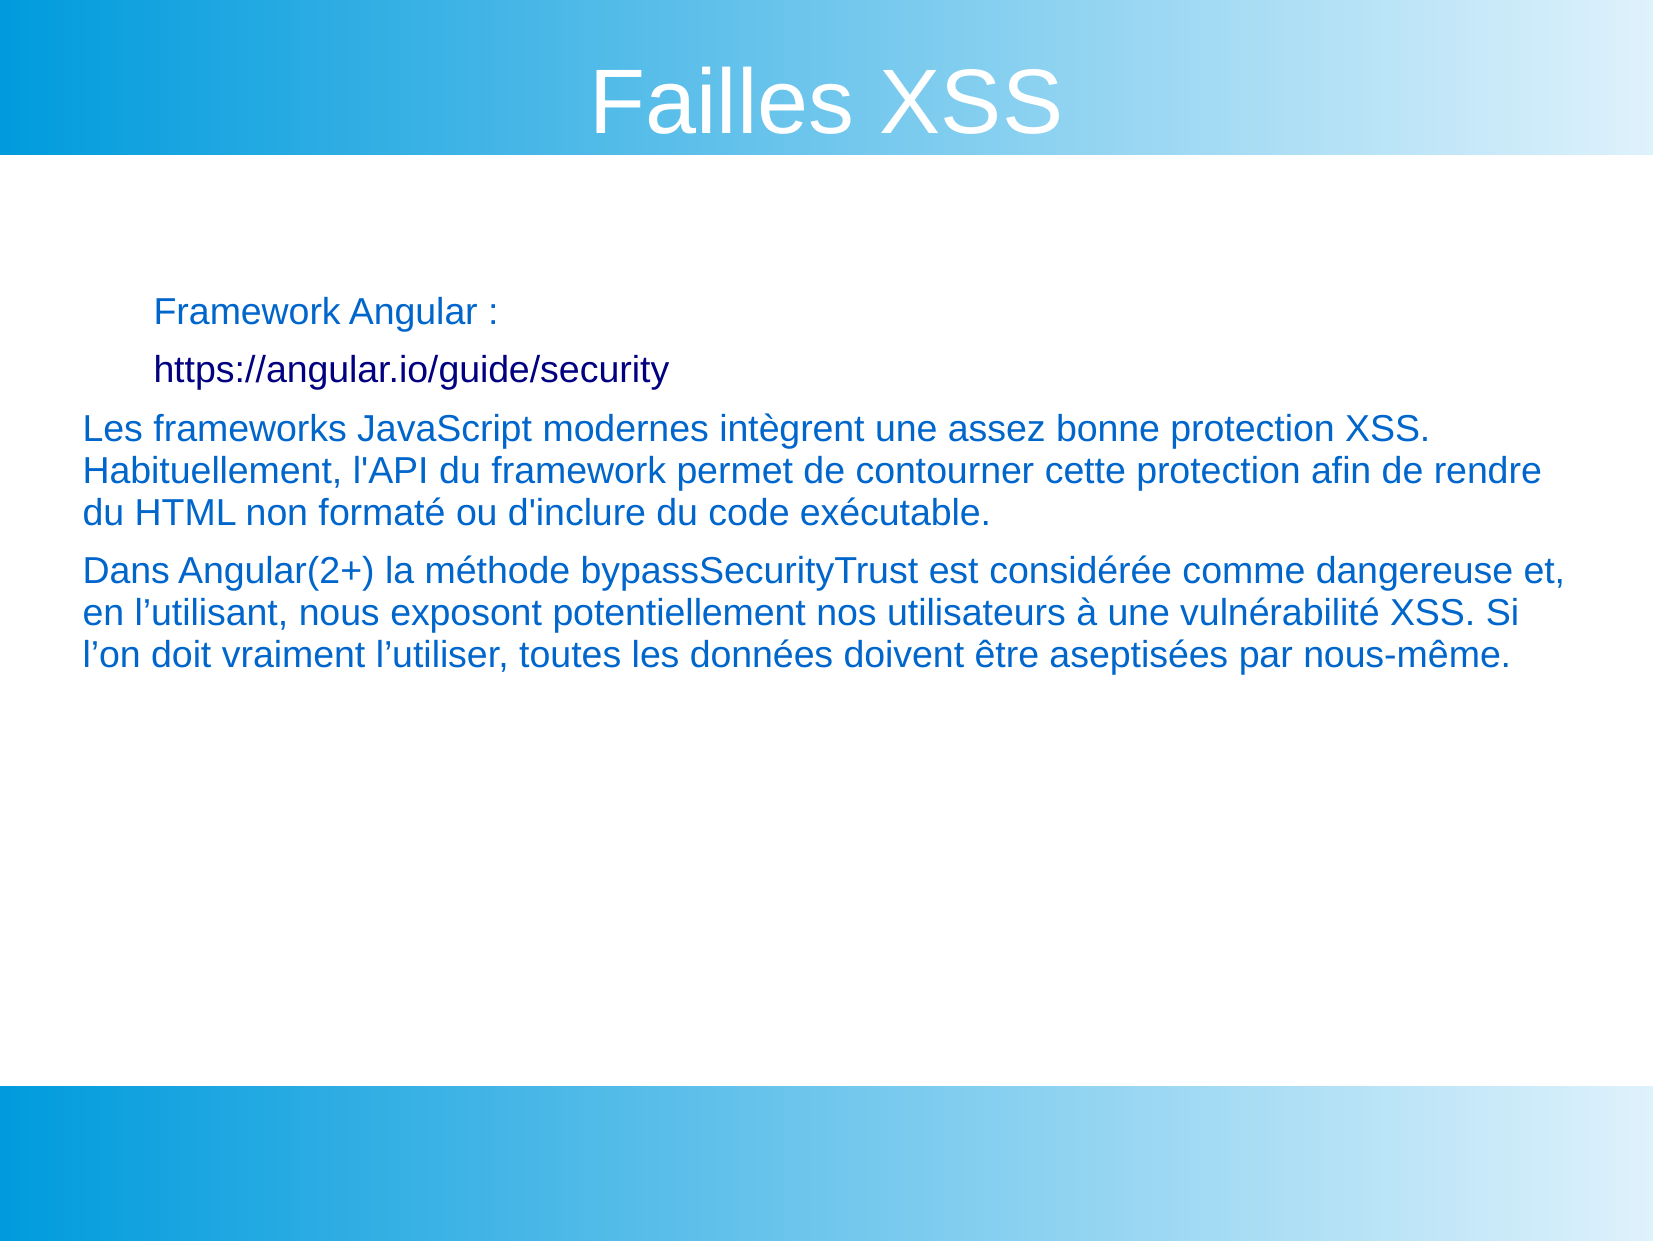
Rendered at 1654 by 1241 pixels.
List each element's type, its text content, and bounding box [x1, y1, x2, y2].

title Failles XSS [82, 49, 1571, 155]
list Framework Angular : https://angular.io/guide/security Les frameworks JavaScript modernes intègrent une assez bonne protection XSS. Habituellement, l'API du framework permet de contourner cette protection afin de rendre du HTML non formaté ou d'inclure du code exécutable. Dans Angular(2+) la méthode bypassSecurityTrust est considérée comme dangereuse et, en l’utilisant, nous exposont potentiellement nos utilisateurs à une vulnérabilité XSS. Si l’on doit vraiment l’utiliser, toutes les données doivent être aseptisées par nous-même. [82, 290, 1571, 1010]
